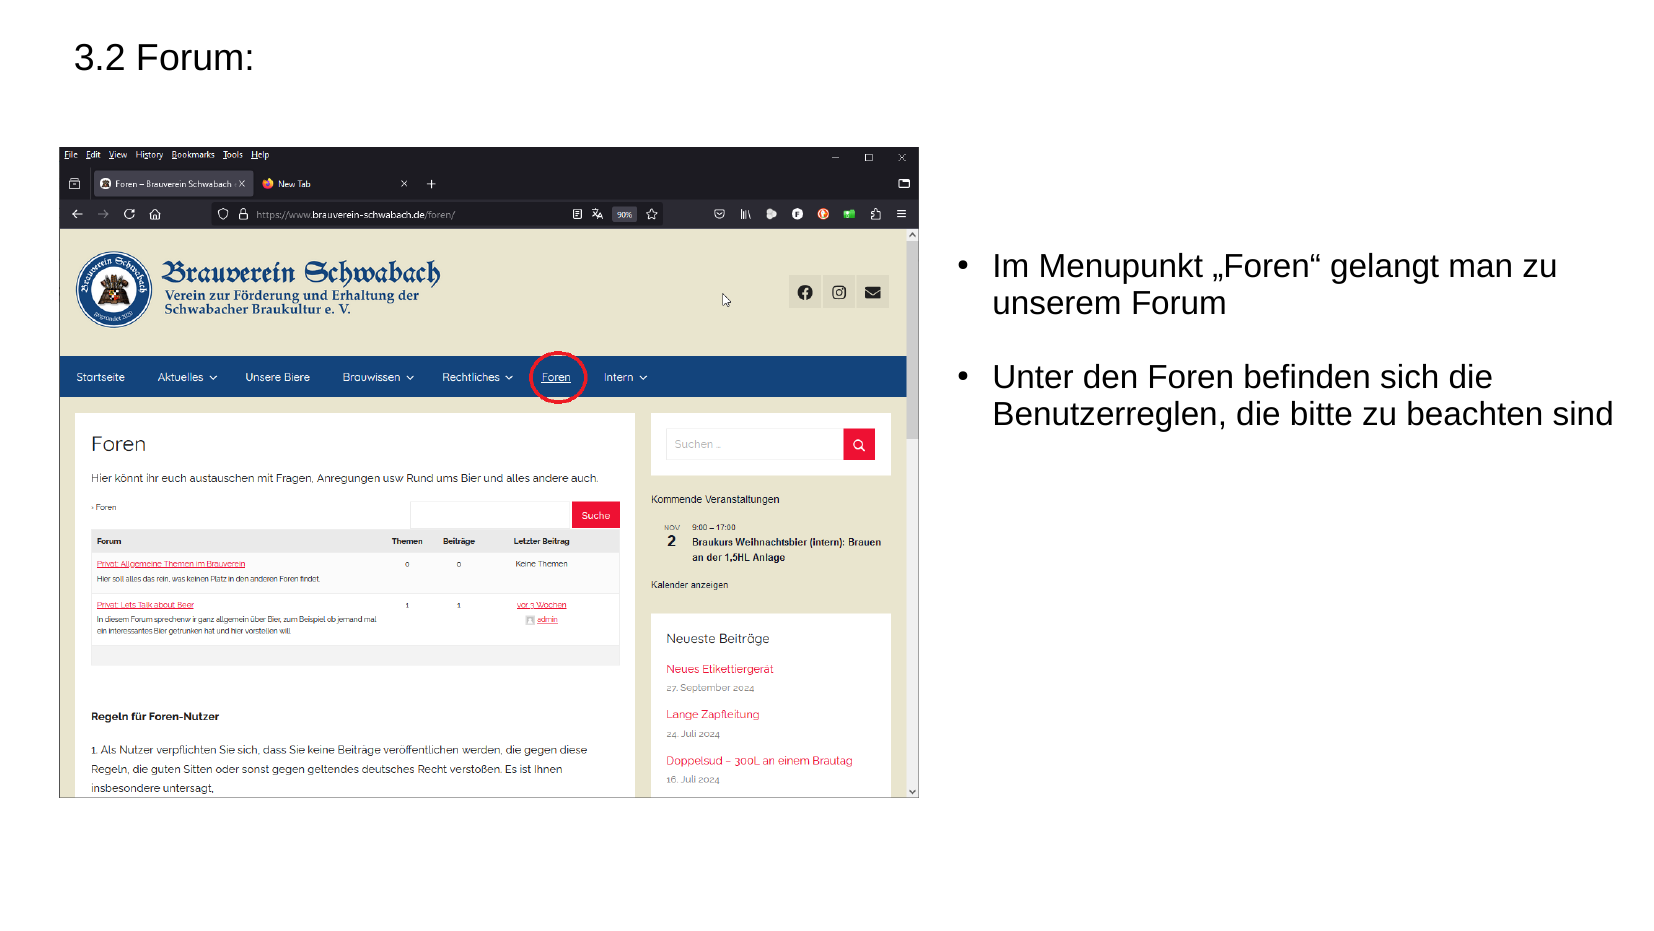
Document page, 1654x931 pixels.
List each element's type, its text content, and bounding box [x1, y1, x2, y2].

text_box 3.2 Forum: [59, 29, 270, 87]
picture [59, 147, 919, 798]
text_box Im Menupunkt „Foren“ gelangt man zu unserem Forum Unter den Foren befinden sich die Benutzerreglen, die bitte zu beachten sind [942, 239, 1652, 890]
